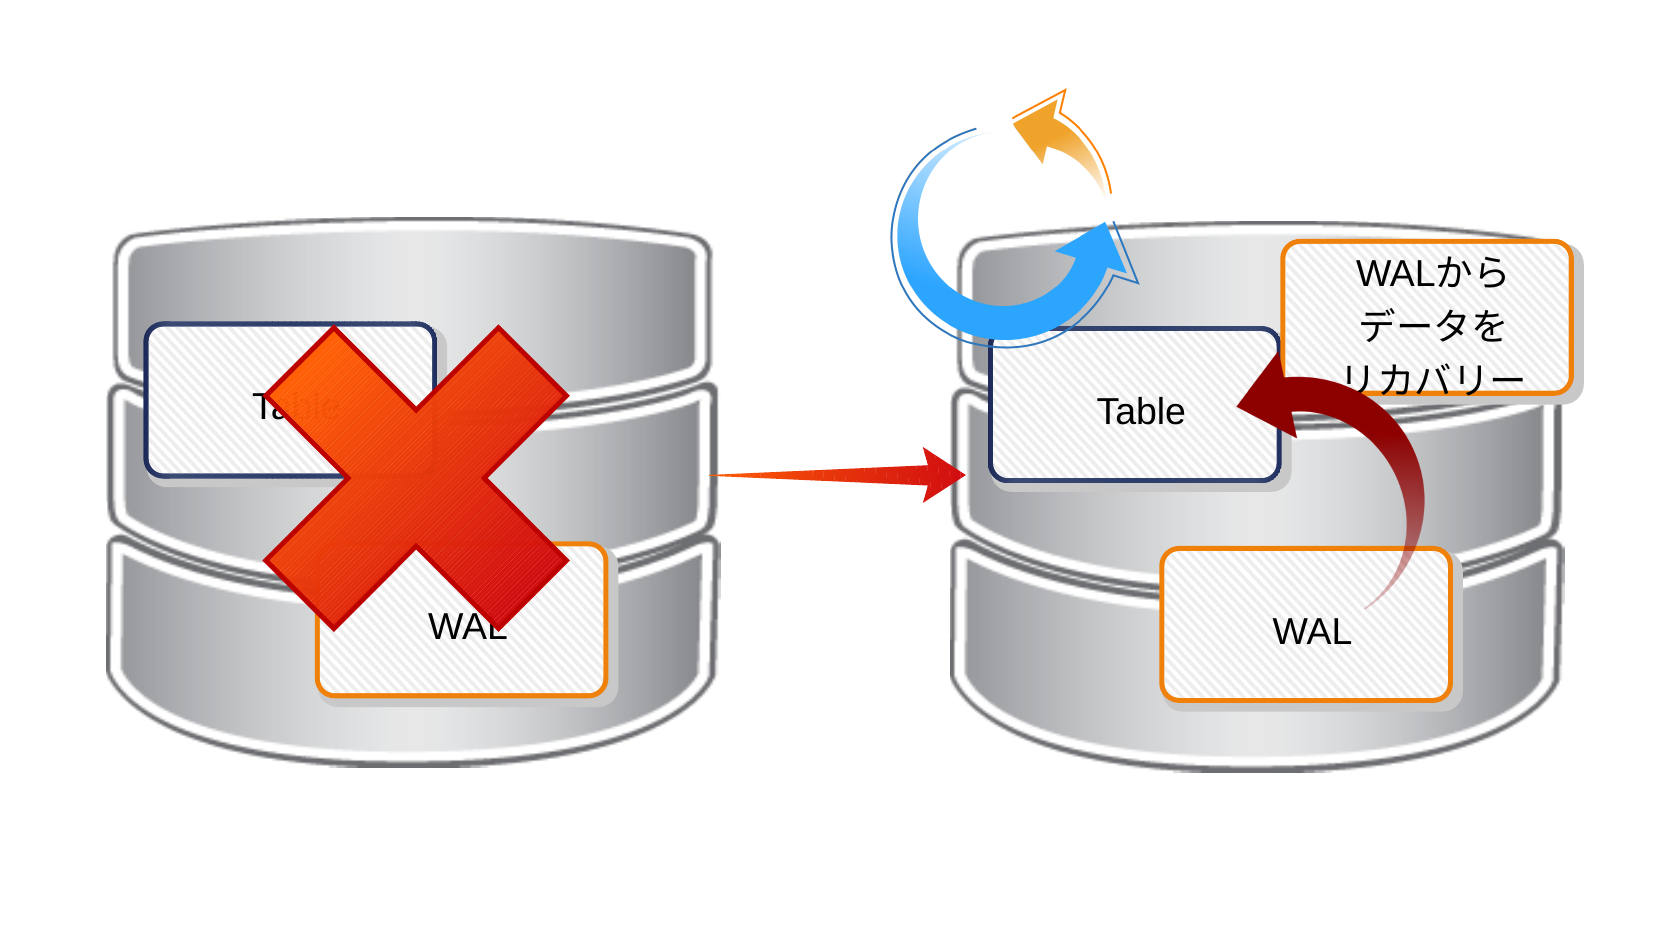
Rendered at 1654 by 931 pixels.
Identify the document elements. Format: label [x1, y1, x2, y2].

picture [106, 82, 1601, 773]
